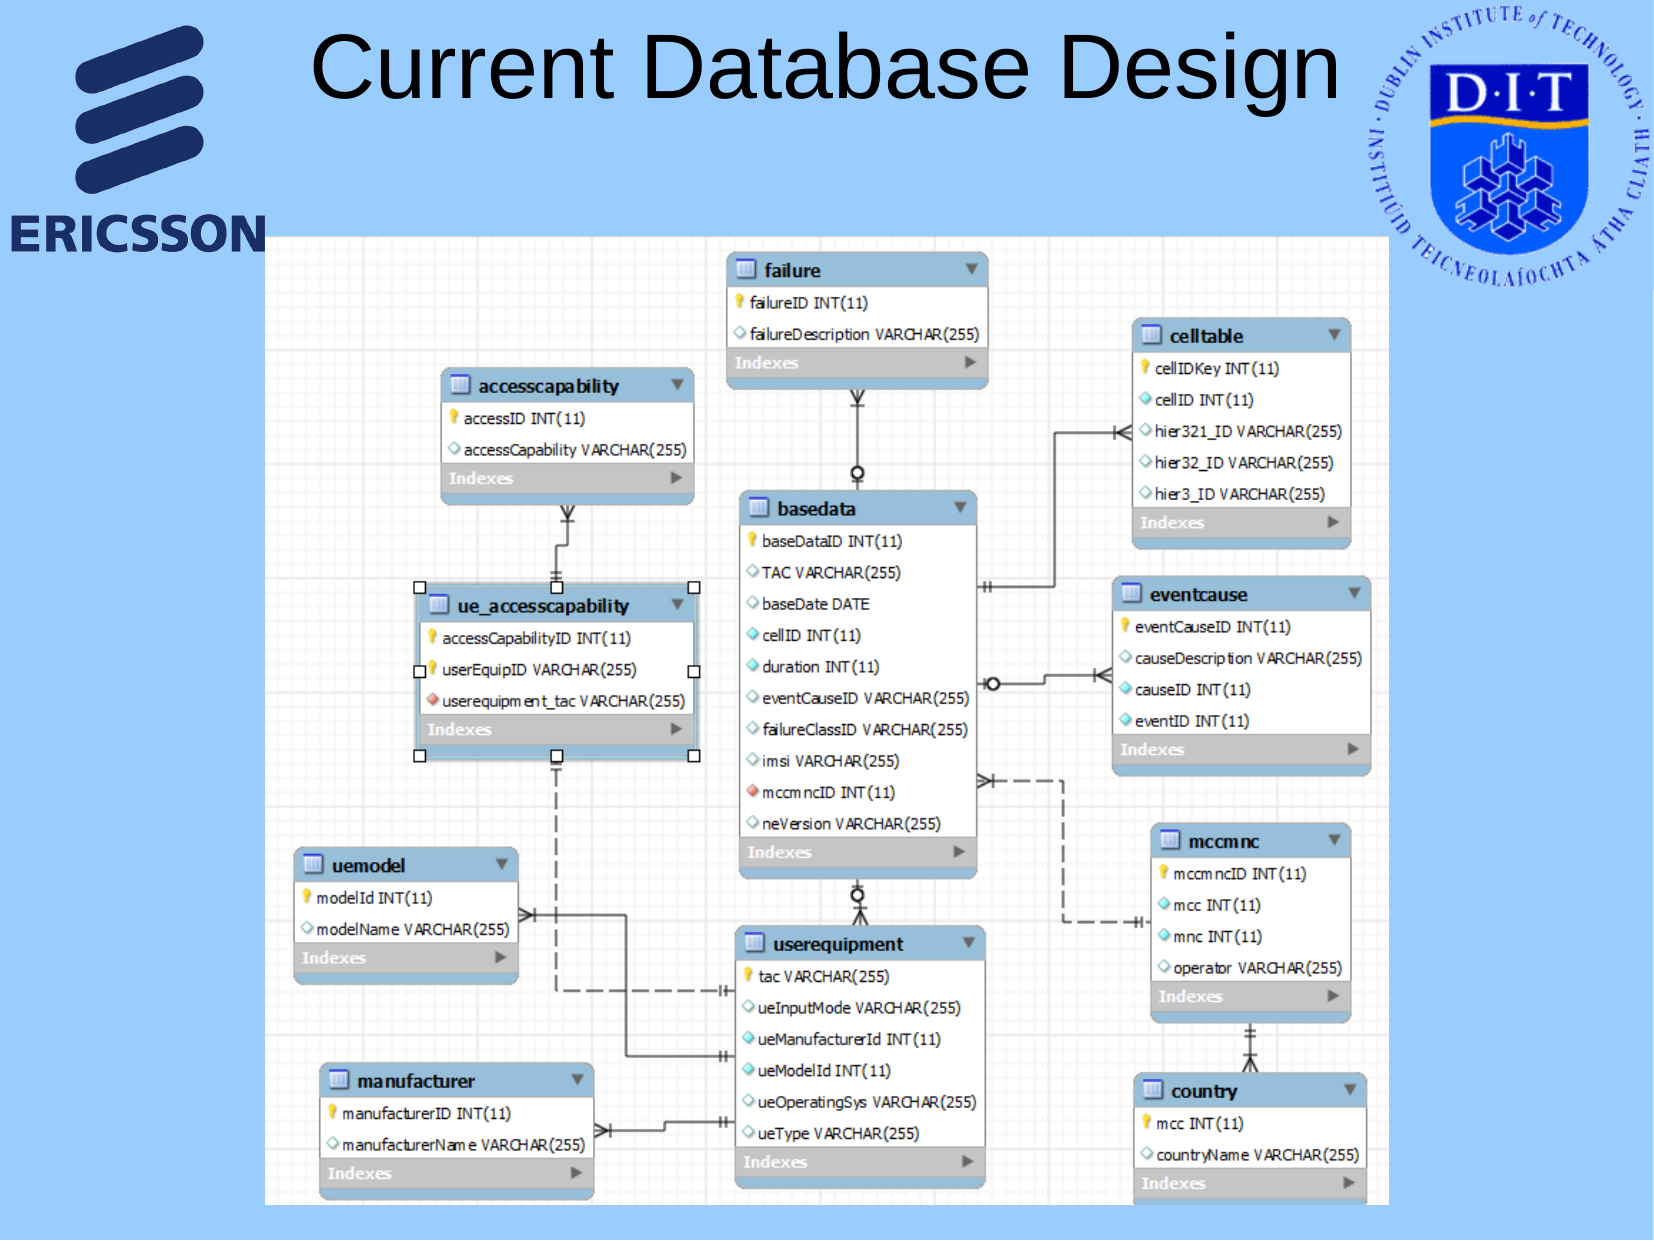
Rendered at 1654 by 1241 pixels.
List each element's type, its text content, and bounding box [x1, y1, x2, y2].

title Current Database Design [88, 15, 1565, 119]
picture [0, 0, 1654, 1205]
